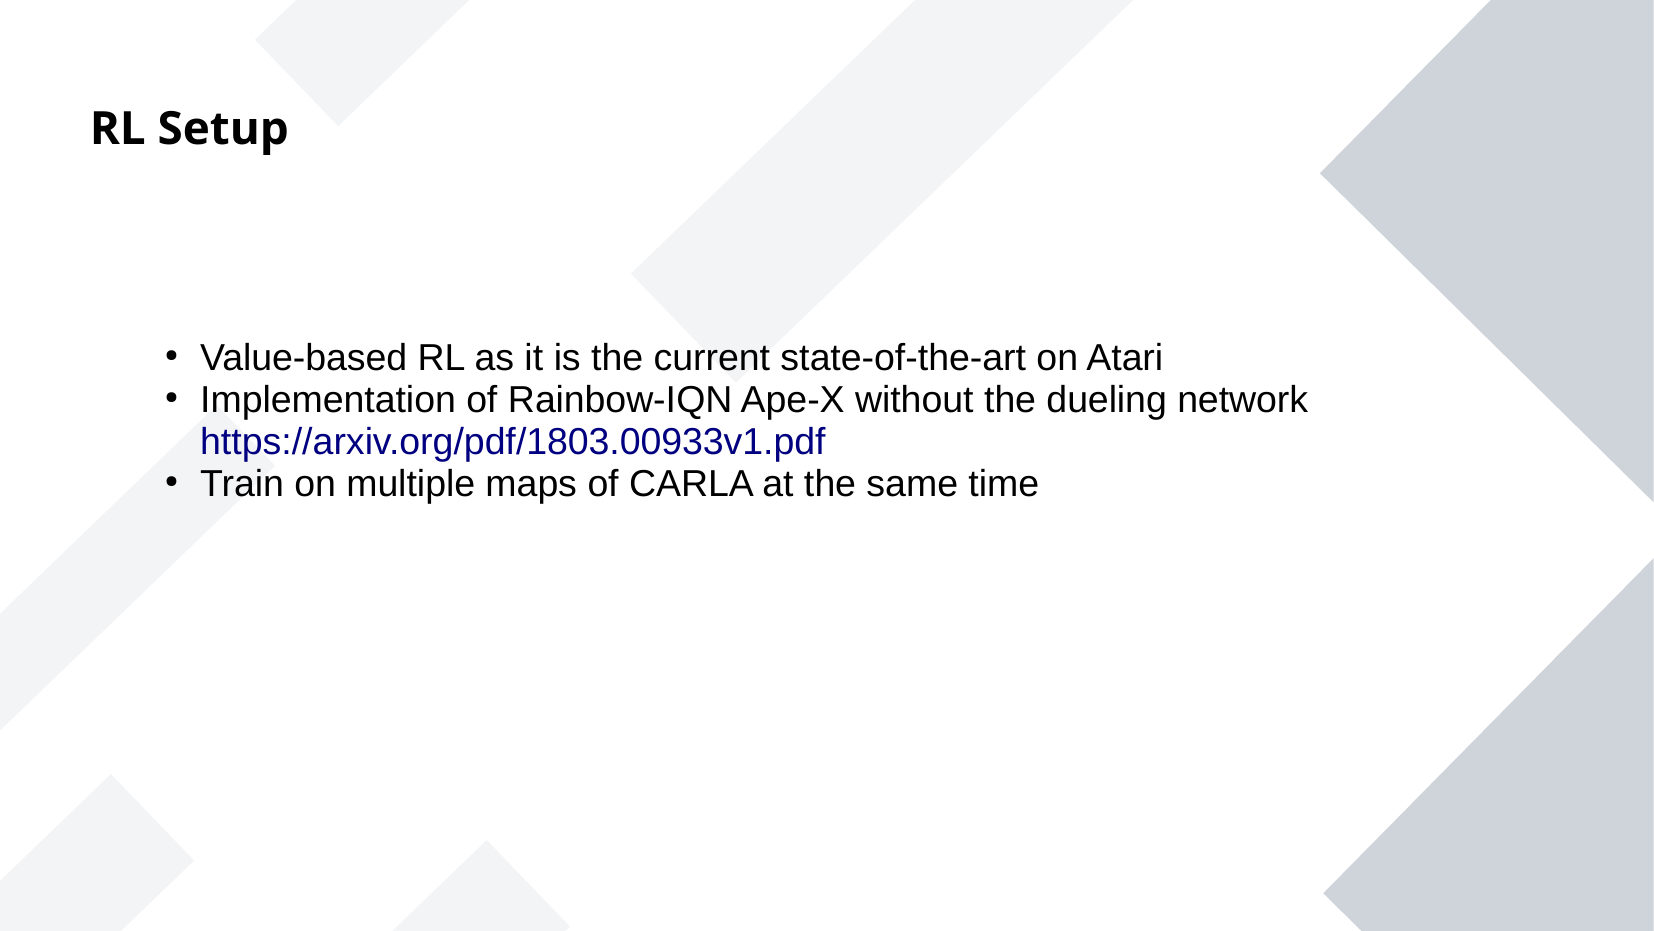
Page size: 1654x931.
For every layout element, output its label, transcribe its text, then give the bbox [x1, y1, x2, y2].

text_box RL Setup [75, 87, 1418, 263]
text_box Value-based RL as it is the current state-of-the-art on Atari Implementation of Rainbow-IQN Ape-X without the dueling network https://arxiv.org/pdf/1803.00933v1.pdf Train on multiple maps of CARLA at the same time [150, 286, 1388, 680]
